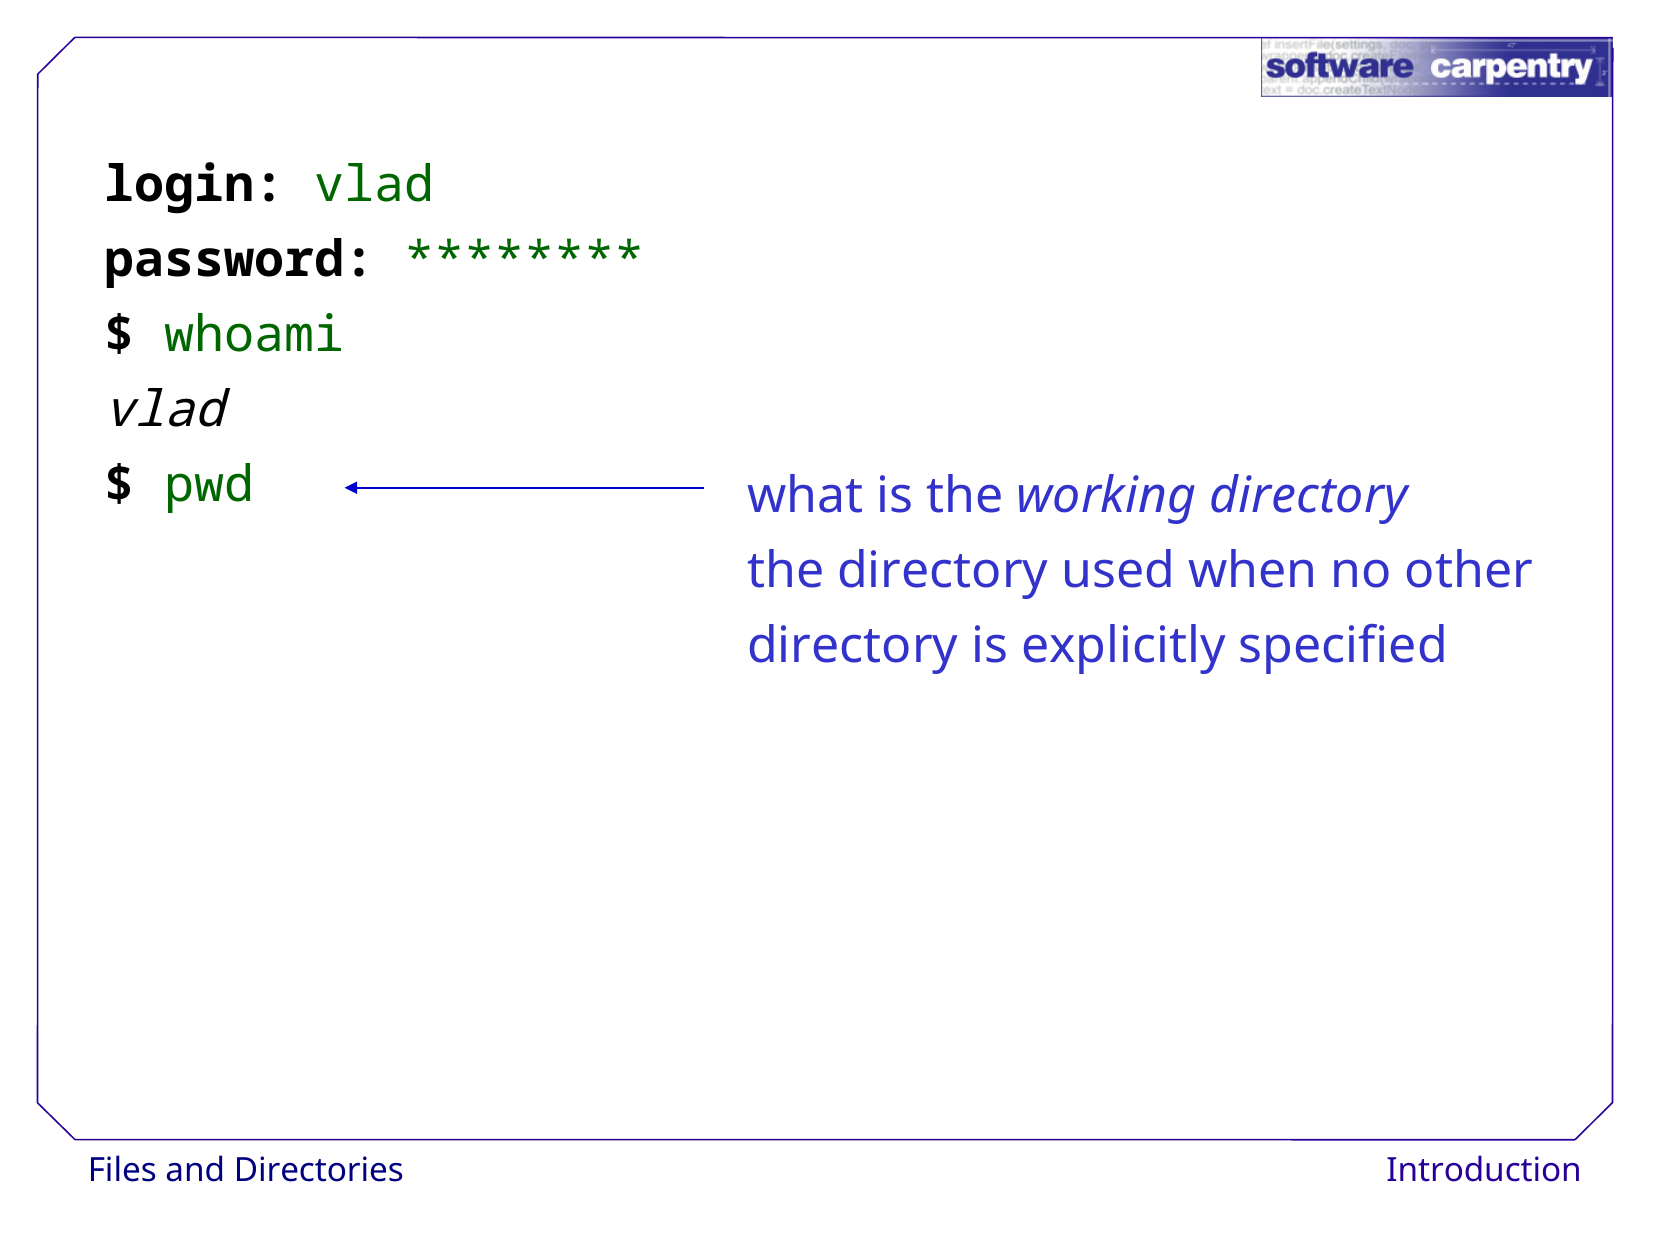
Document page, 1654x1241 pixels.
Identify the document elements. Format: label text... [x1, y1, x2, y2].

text_box what is the working directory the directory used when no other directory is explicitly specified [732, 440, 1498, 791]
picture [1261, 39, 1613, 97]
text_box login: vlad password: ******** $ whoami vlad $ pwd [89, 128, 1512, 1037]
